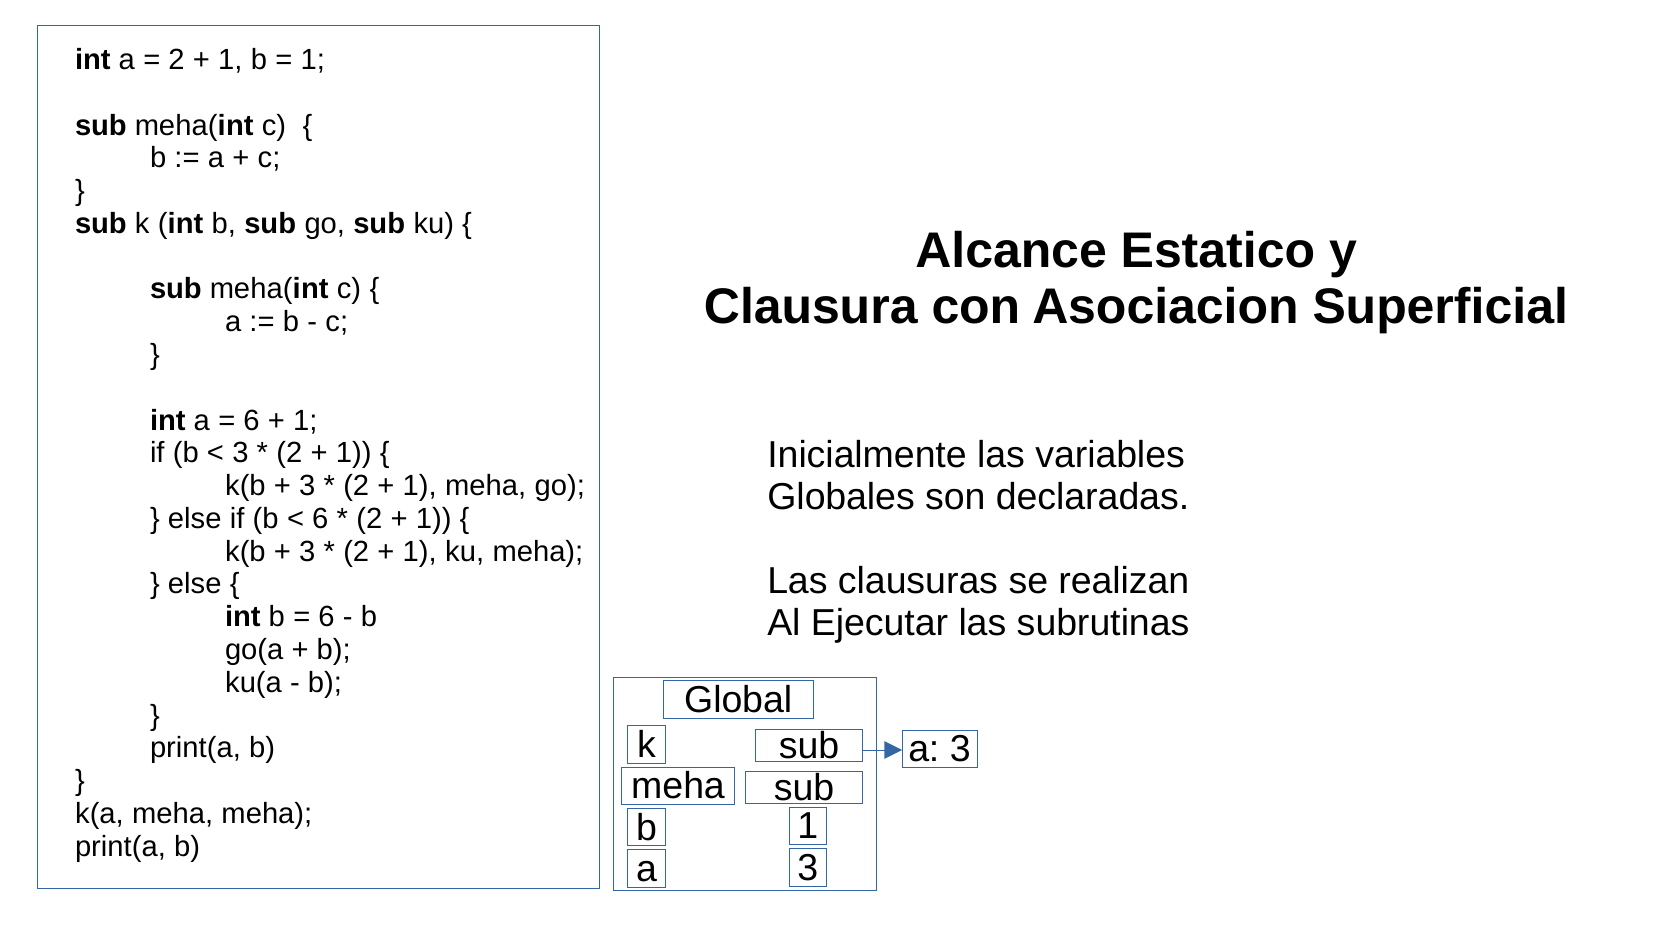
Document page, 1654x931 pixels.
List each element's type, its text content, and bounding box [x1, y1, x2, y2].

text_box a: 3 [902, 730, 978, 768]
text_box 3 [789, 848, 827, 887]
text_box sub [745, 771, 863, 804]
text_box Alcance Estatico y Clausura con Asociacion Superficial [689, 215, 1584, 342]
text_box 1 [789, 807, 827, 845]
text_box a [627, 849, 666, 888]
subtitle int a = 2 + 1, b = 1; sub meha(int c) { b := a + c; } sub k (int b, sub go, sub ku) { sub meha(int c) { a := b - c; } int a = 6 + 1; if (b < 3 * (2 + 1)) { k(b + 3 * (2 + 1), meha, go); } else if (b < 6 * (2 + 1)) { k(b + 3 * (2 + 1), ku, meha); } else { int b = 6 - b go(a + b); ku(a - b); } print(a, b) } k(a, meha, meha); print(a, b) [75, 43, 638, 863]
text_box b [627, 808, 666, 846]
text_box k [627, 725, 666, 764]
text_box Global [663, 680, 814, 719]
text_box sub [755, 729, 863, 762]
text_box meha [621, 767, 735, 805]
text_box Inicialmente las variables Globales son declaradas. Las clausuras se realizan Al Ejecutar las subrutinas [752, 426, 1215, 651]
